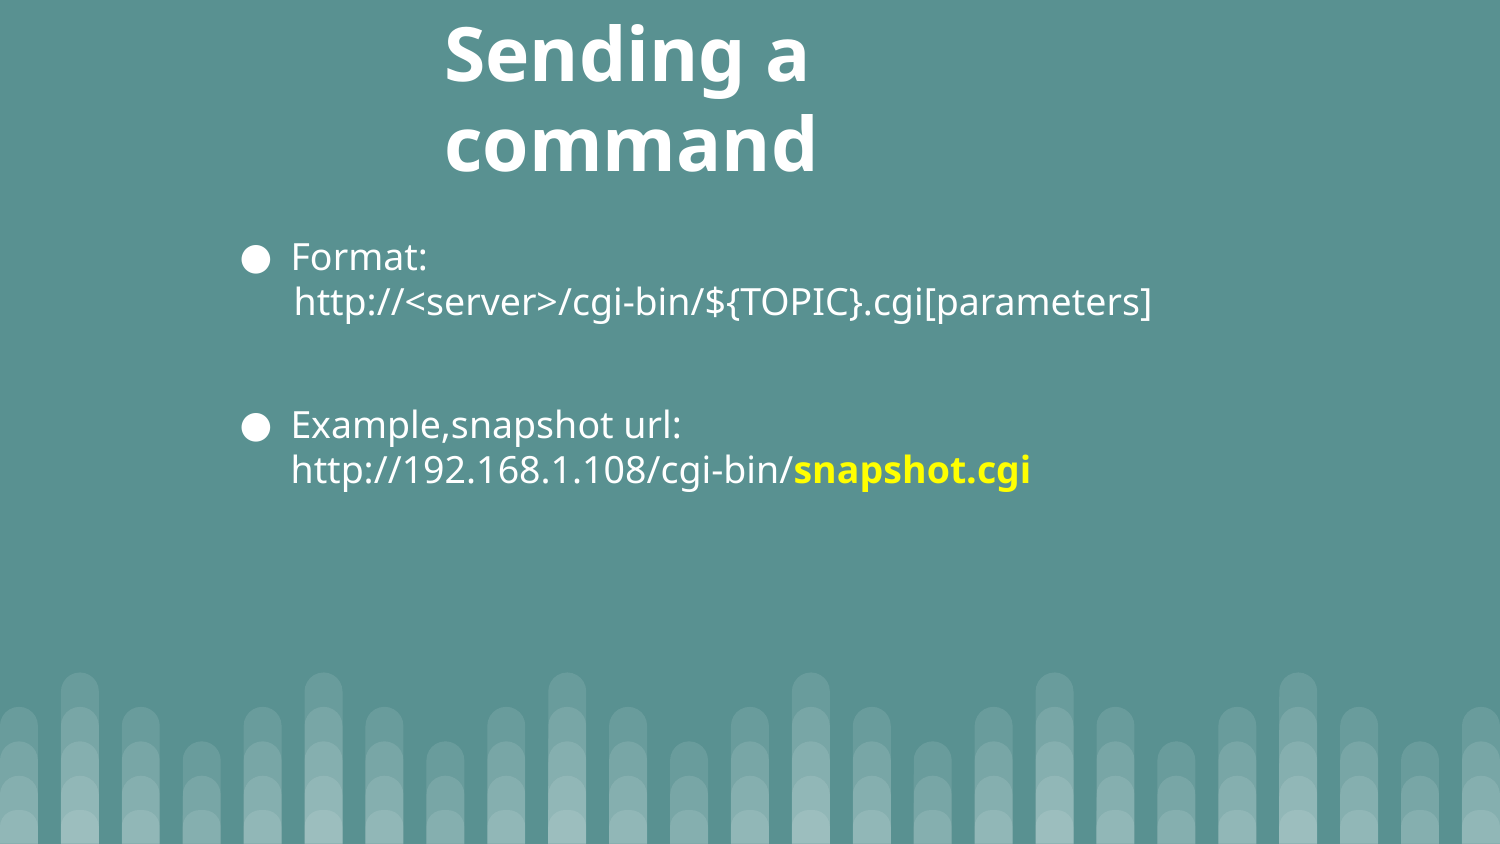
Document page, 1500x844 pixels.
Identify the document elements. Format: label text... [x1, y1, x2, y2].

title Sending a command [429, 15, 1198, 177]
list Format: http://<server>/cgi-bin/${TOPIC}.cgi[parameters] Example,snapshot url: http://192.168.1.108/cgi-bin/snapshot.cgi [200, 217, 1492, 665]
